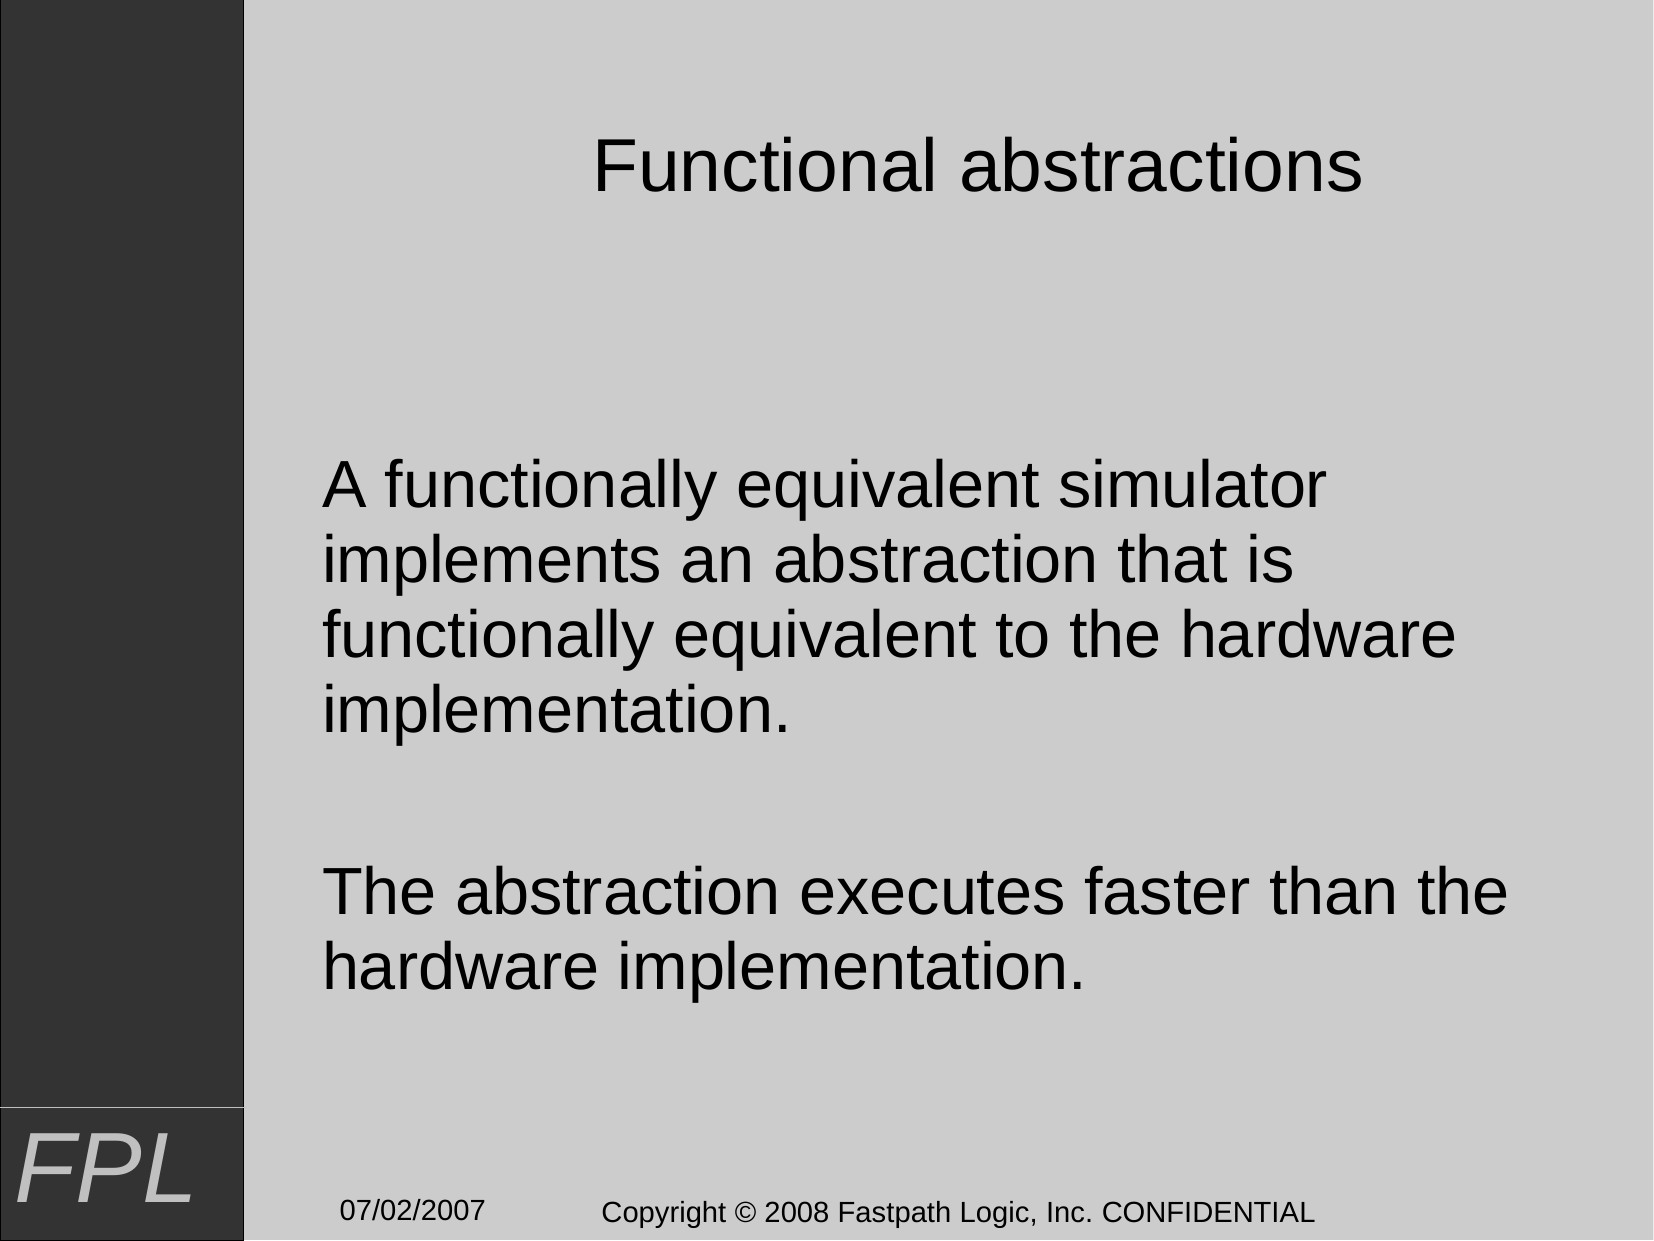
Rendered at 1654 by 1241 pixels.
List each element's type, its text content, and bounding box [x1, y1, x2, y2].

title Functional abstractions [427, 57, 1530, 272]
subtitle A functionally equivalent simulator implements an abstraction that is functionally equivalent to the hardware implementation. The abstraction executes faster than the hardware implementation. [322, 272, 1635, 1179]
